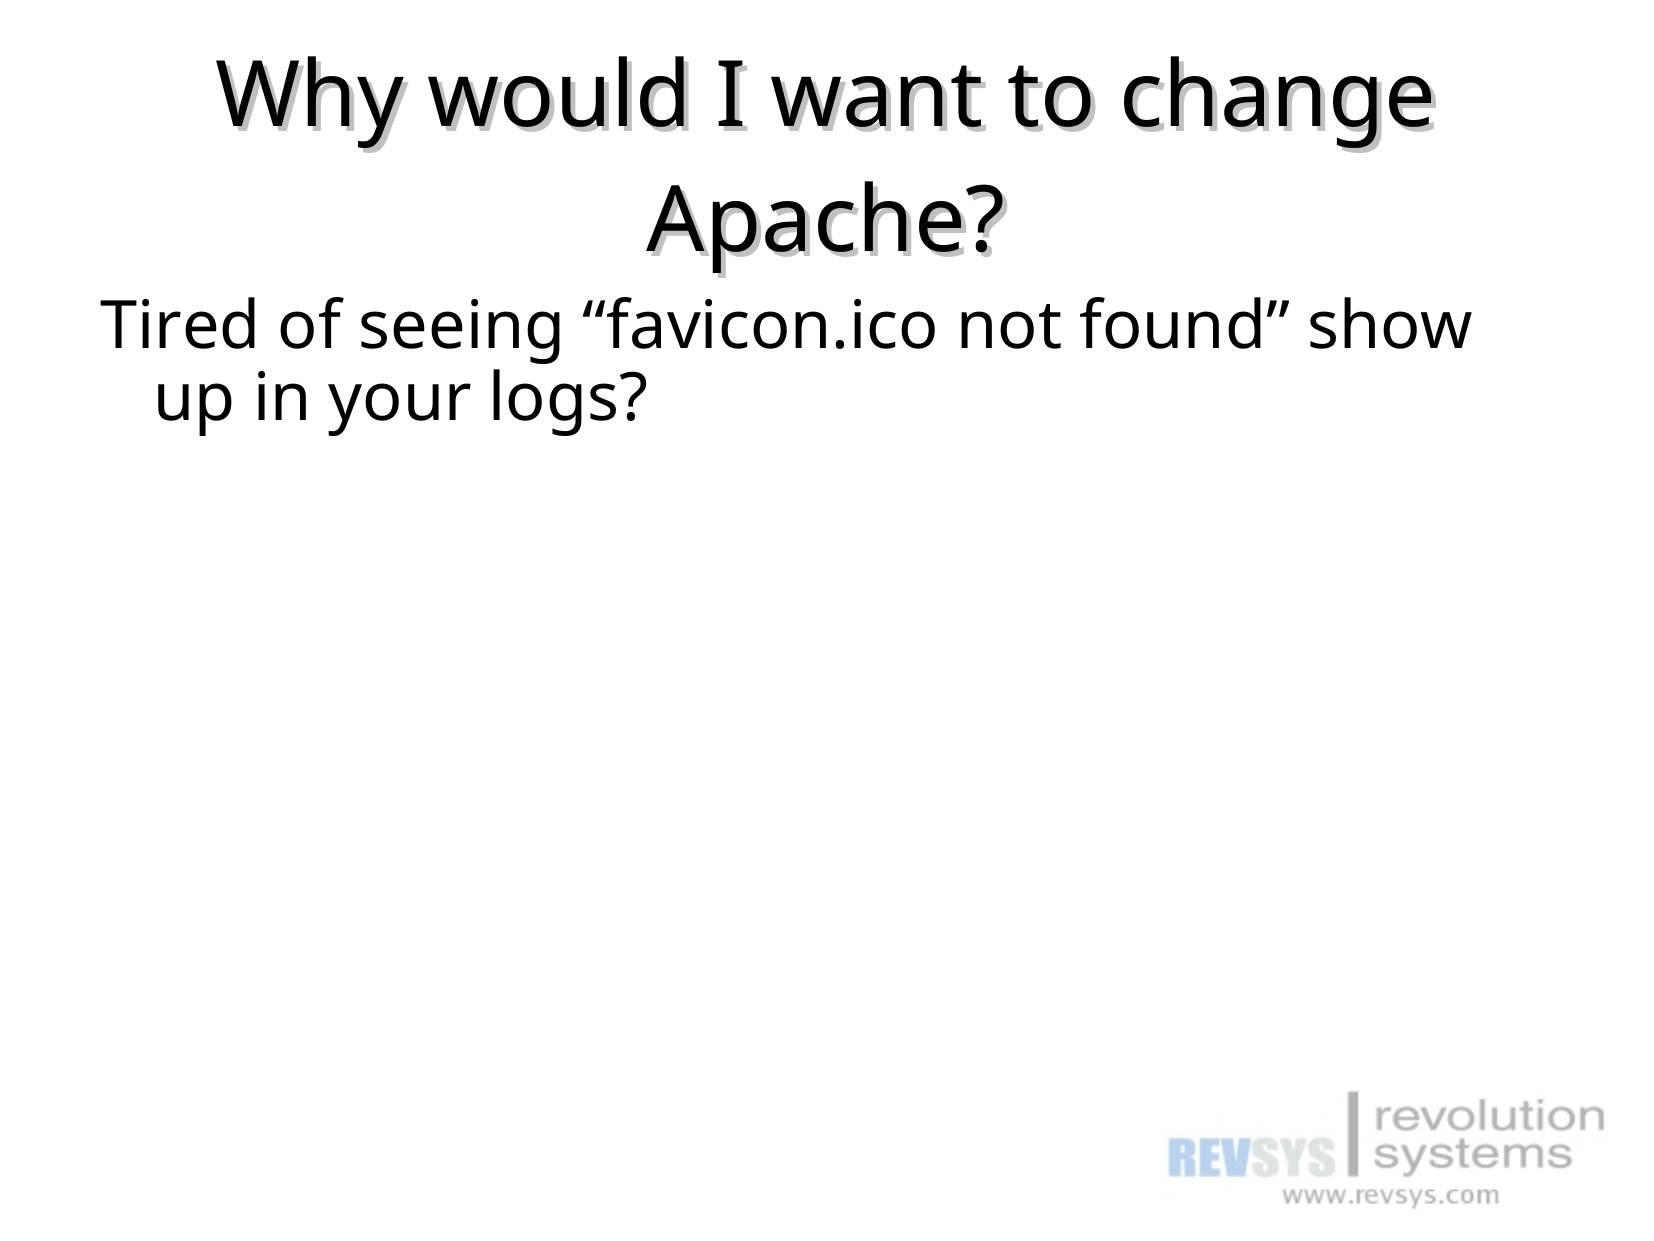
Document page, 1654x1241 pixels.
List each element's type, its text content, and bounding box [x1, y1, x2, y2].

list Tired of seeing “favicon.ico not found” show up in your logs? [82, 290, 1571, 1109]
picture [1162, 1087, 1613, 1211]
title Why would I want to change Apache? [82, 42, 1571, 264]
